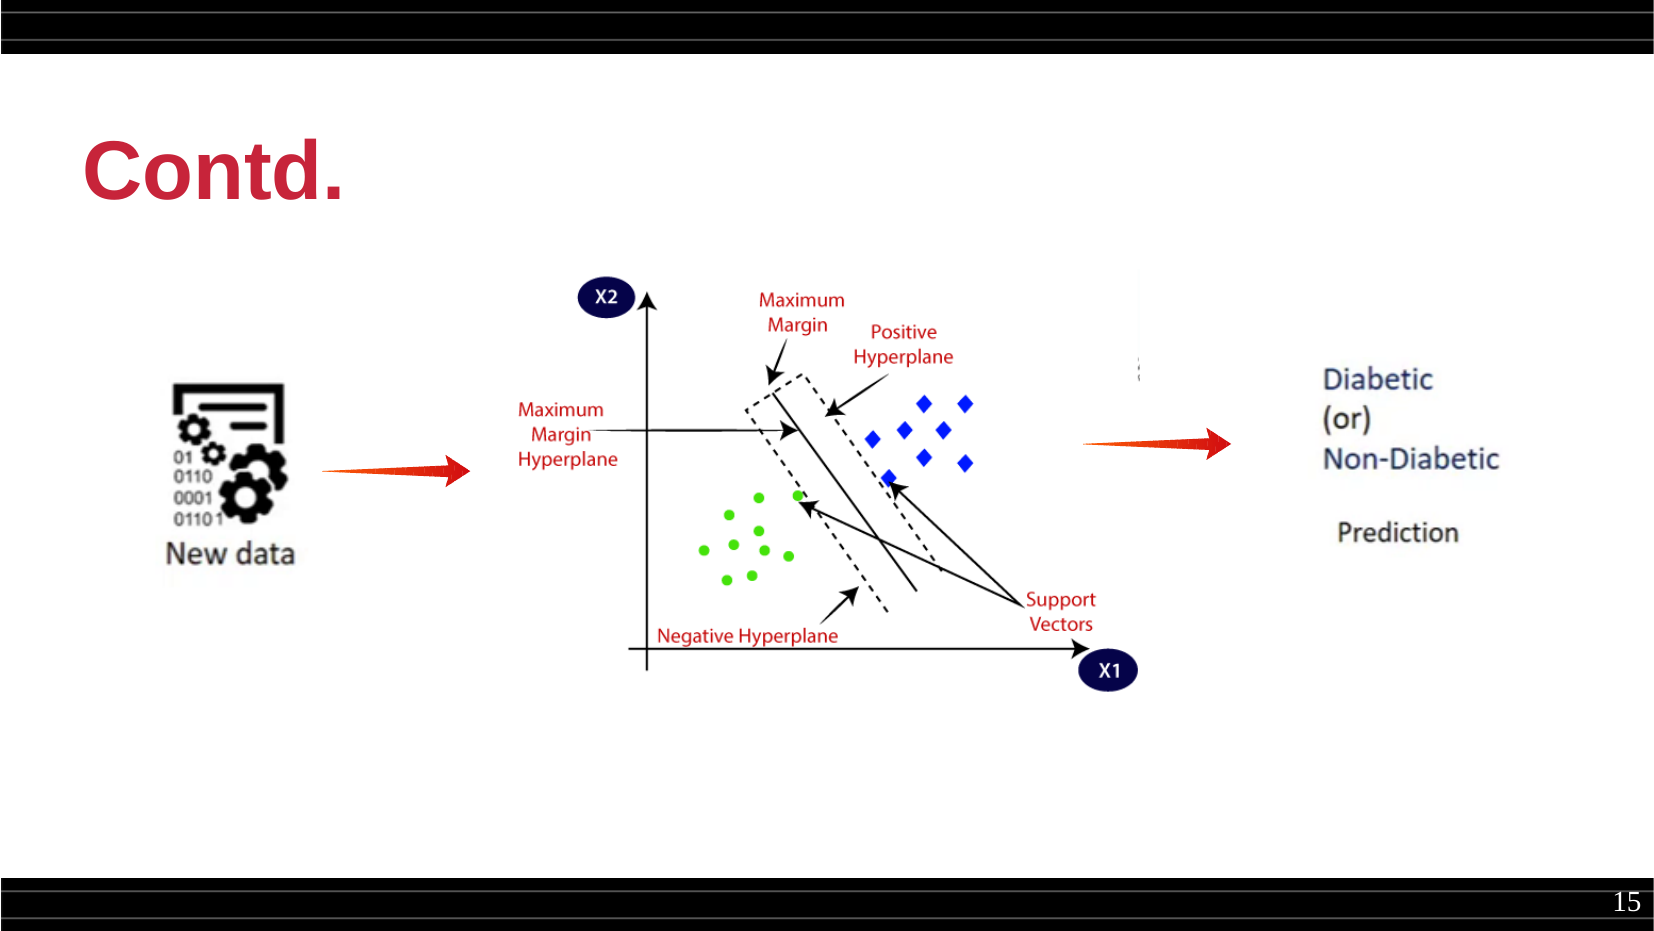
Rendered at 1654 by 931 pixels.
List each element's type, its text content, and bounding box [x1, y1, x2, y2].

picture [1, 0, 1654, 54]
picture [1, 878, 1654, 931]
picture [1299, 357, 1543, 567]
picture [95, 347, 474, 591]
picture [496, 268, 1234, 697]
title Contd. [82, 92, 1571, 249]
